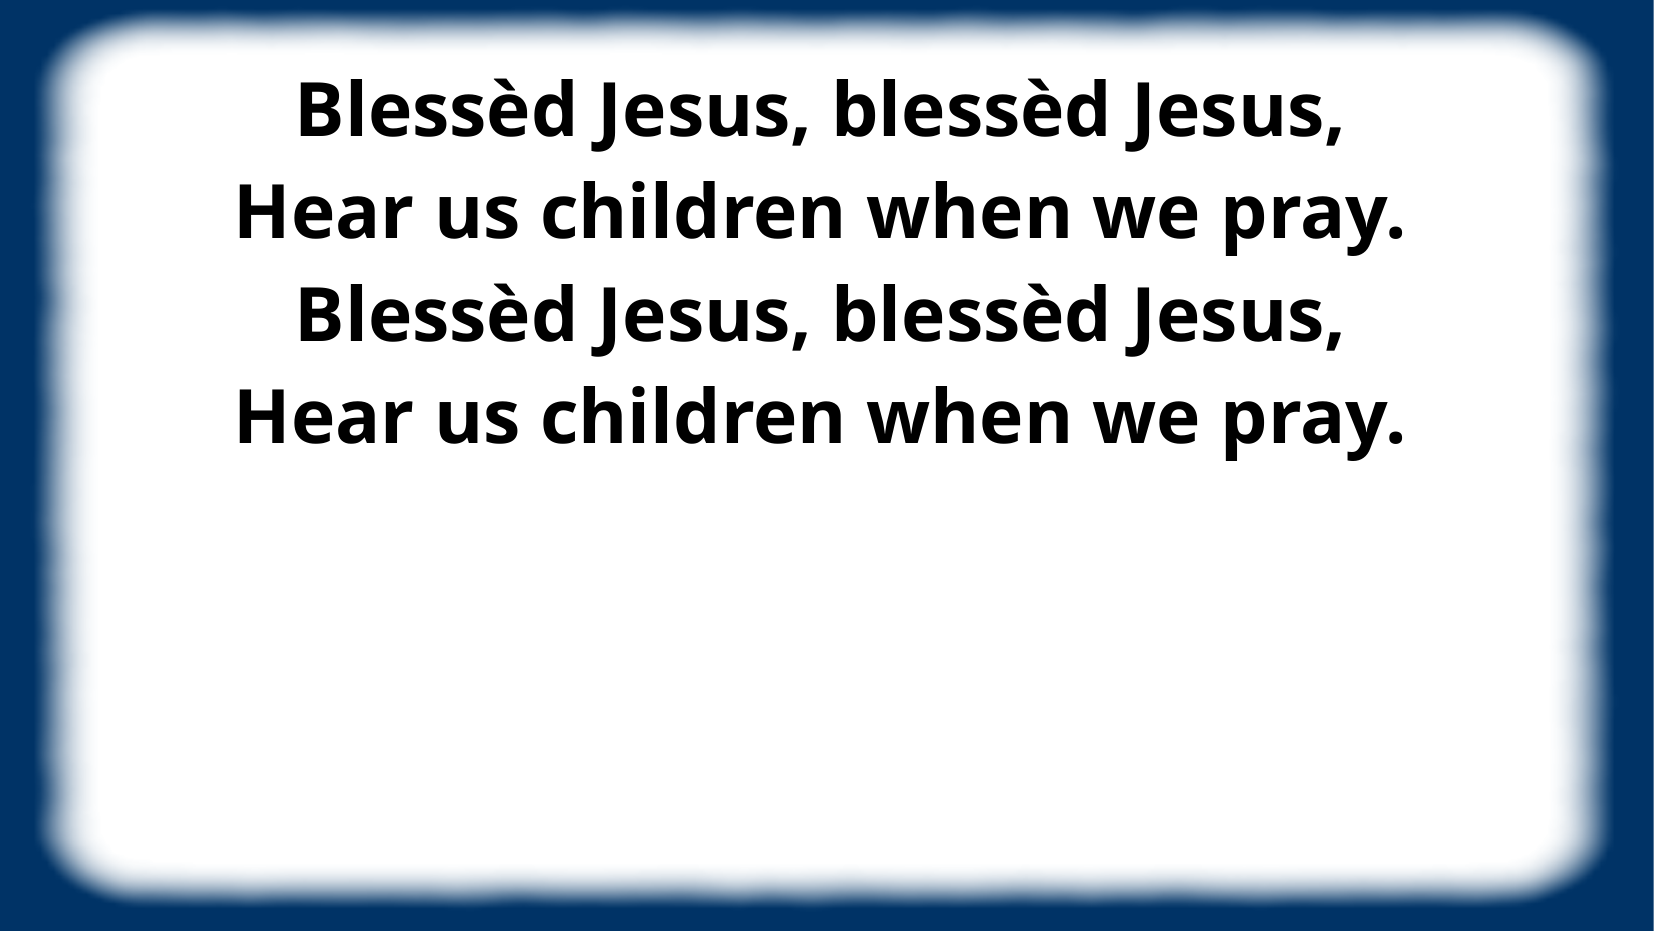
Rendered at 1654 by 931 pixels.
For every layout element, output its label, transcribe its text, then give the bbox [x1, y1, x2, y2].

text_box Blessèd Jesus, blessèd Jesus, Hear us children when we pray. Blessèd Jesus, blessèd Jesus, Hear us children when we pray. [109, 49, 1533, 464]
picture [0, 0, 1654, 931]
